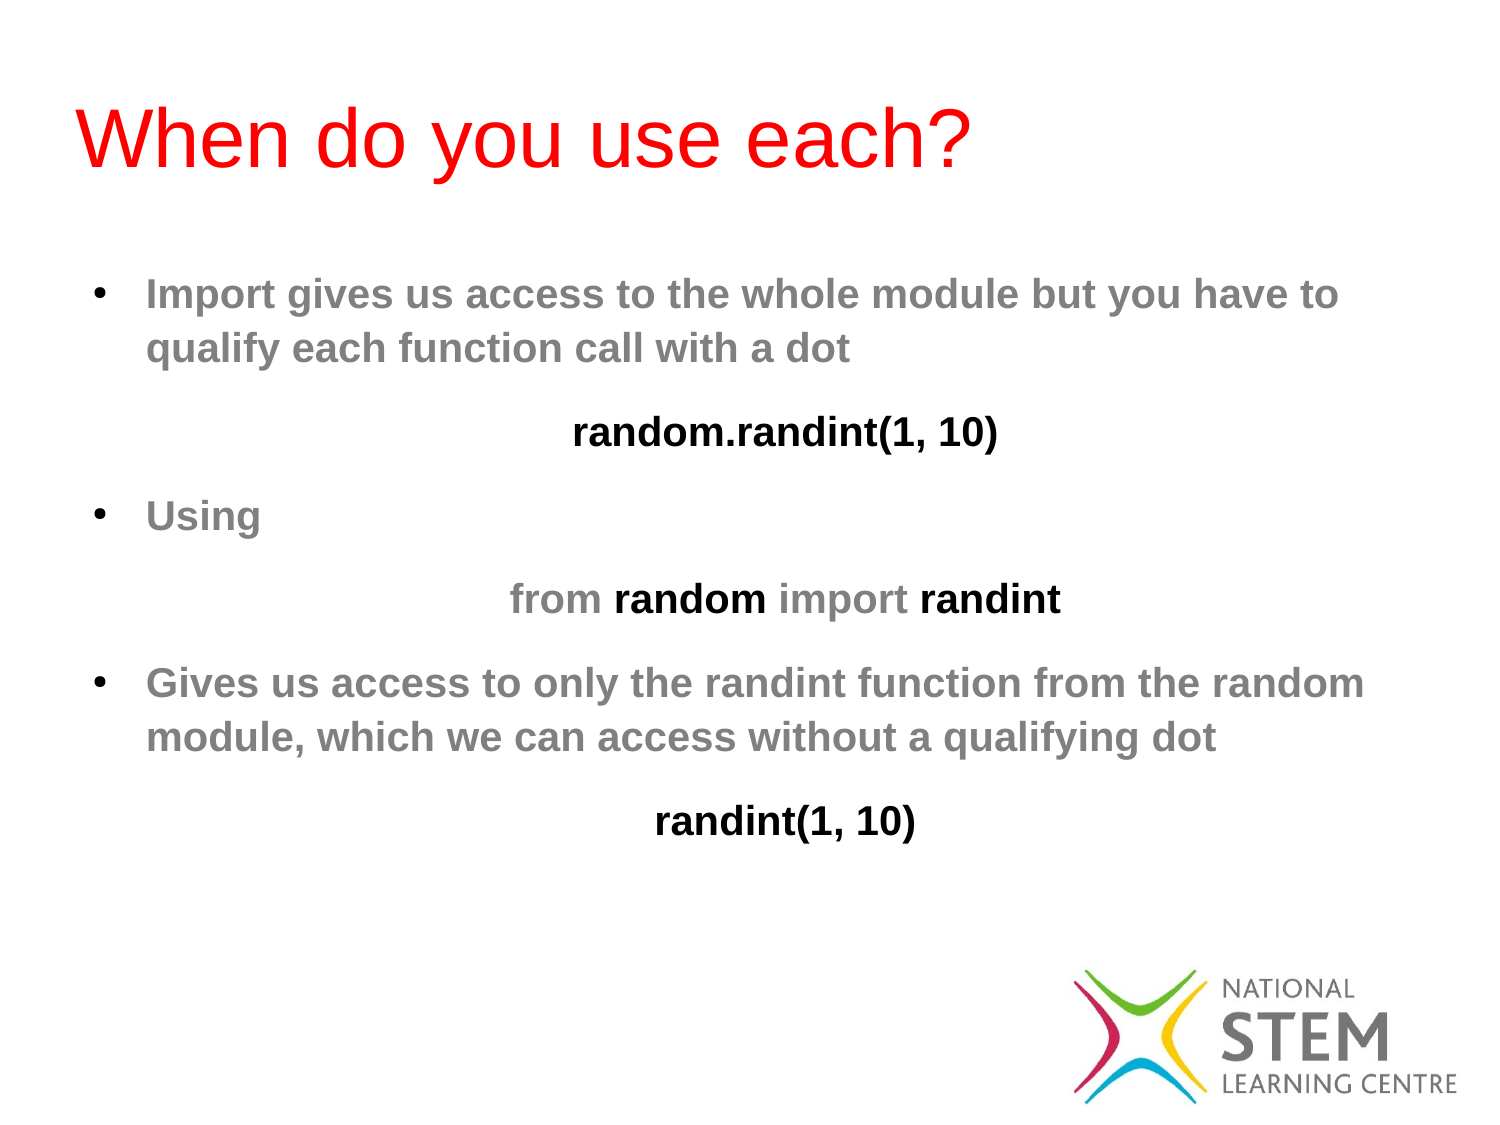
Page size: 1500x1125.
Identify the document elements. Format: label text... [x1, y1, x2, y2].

list Import gives us access to the whole module but you have to qualify each function call with a dot random.randint(1, 10) Using from random import randint Gives us access to only the randint function from the random module, which we can access without a qualifying dot randint(1, 10) [75, 263, 1425, 916]
picture [1057, 953, 1472, 1120]
title When do you use each? [75, 44, 1425, 233]
